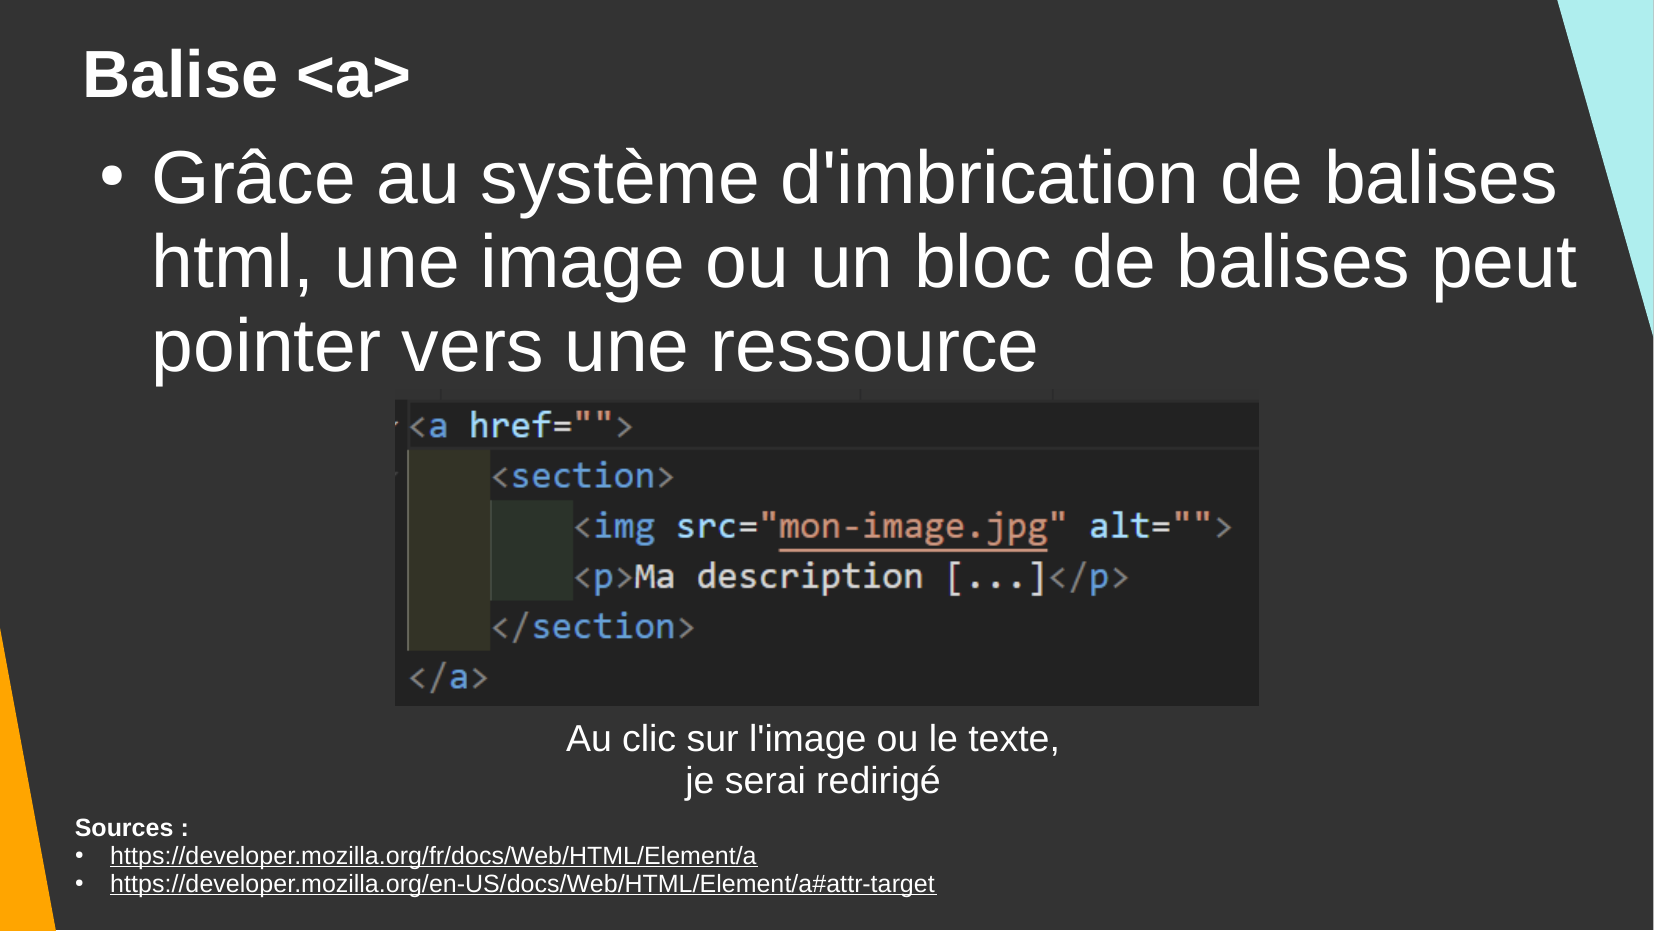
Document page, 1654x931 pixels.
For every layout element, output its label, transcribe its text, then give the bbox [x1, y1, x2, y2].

list Grâce au système d'imbrication de balises html, une image ou un bloc de balises peut pointer vers une ressource [80, 135, 1605, 718]
text_box [0, 627, 56, 931]
picture [395, 389, 1259, 706]
text_box [1557, 0, 1654, 340]
text_box Sources : https://developer.mozilla.org/fr/docs/Web/HTML/Element/a https://developer.mozilla.org/en-US/docs/Web/HTML/Element/a#attr-target [60, 806, 1546, 931]
title Balise <a> [82, 37, 1571, 114]
title Au clic sur l'image ou le texte, je serai redirigé [492, 717, 1134, 804]
